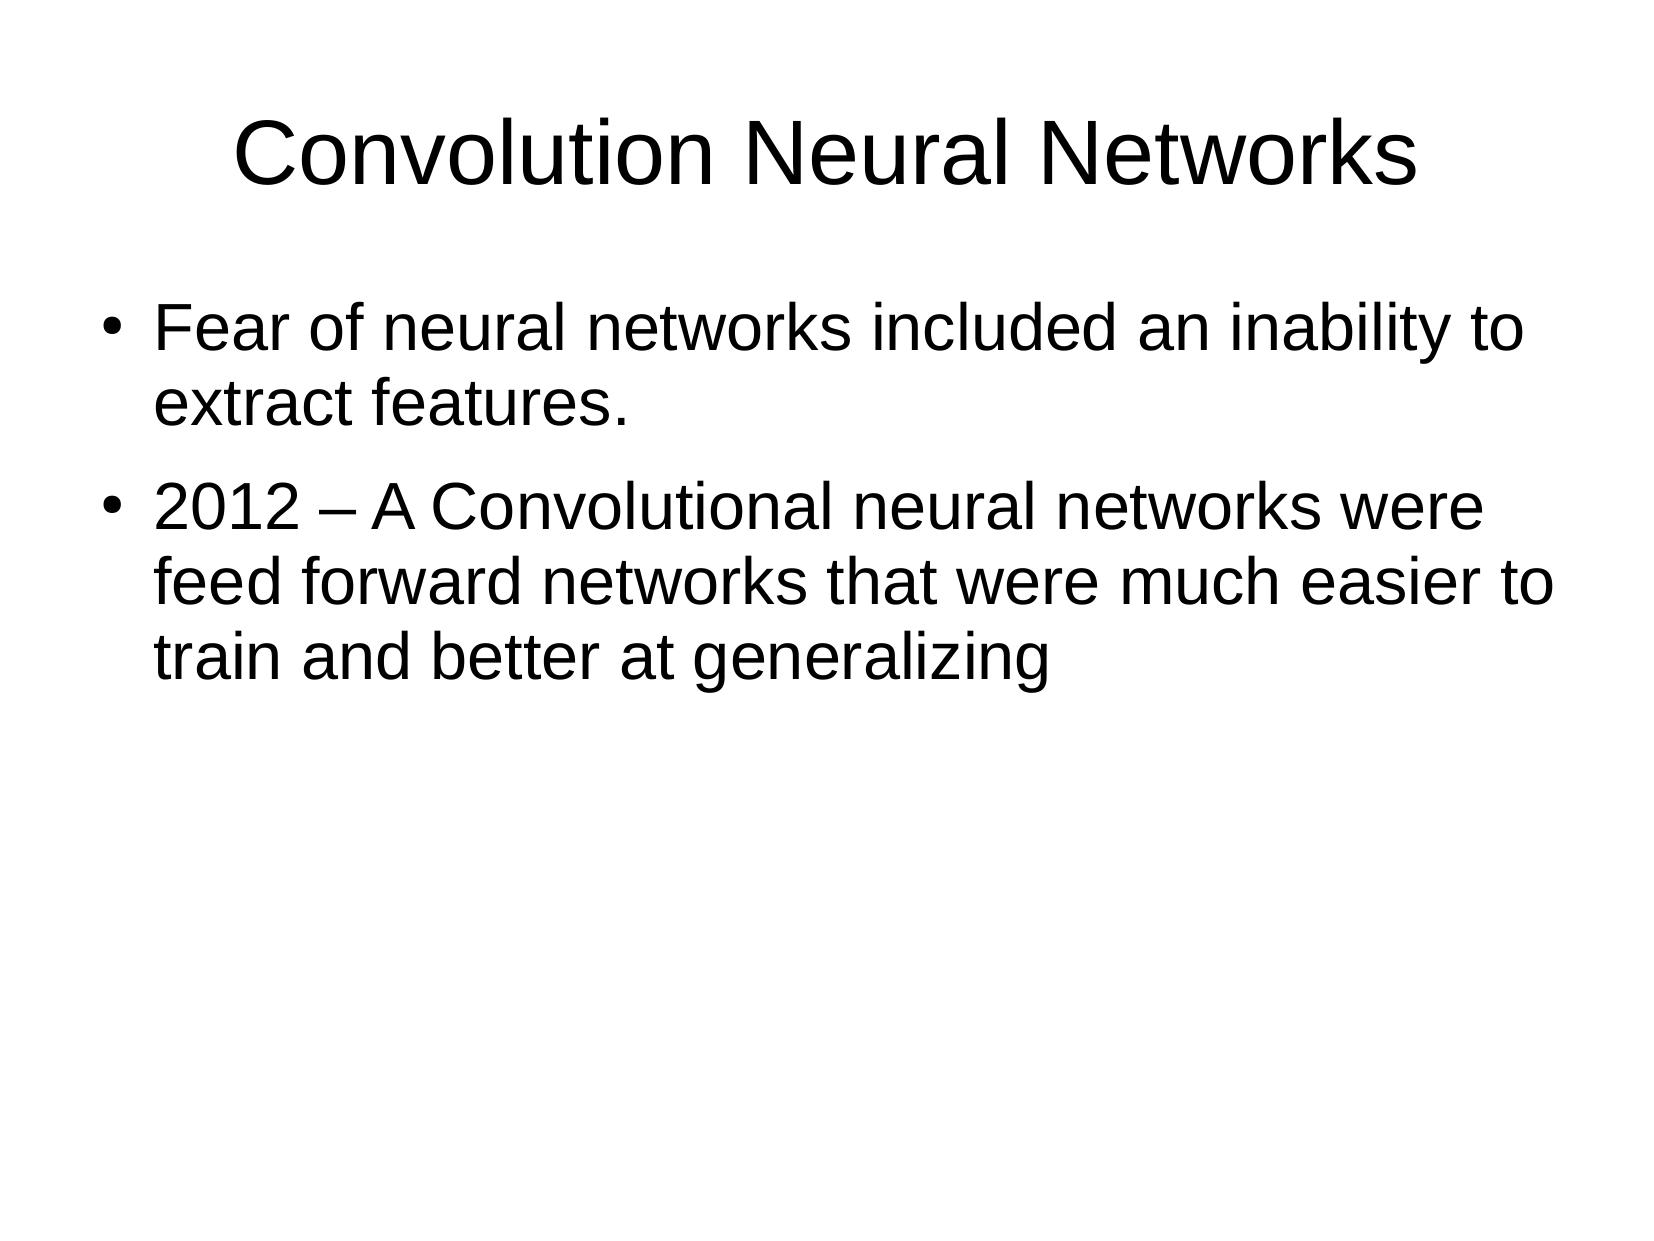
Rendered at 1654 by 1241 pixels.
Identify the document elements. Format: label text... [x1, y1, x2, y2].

list Fear of neural networks included an inability to extract features. 2012 – A Convolutional neural networks were feed forward networks that were much easier to train and better at generalizing [82, 290, 1571, 1010]
title Convolution Neural Networks [82, 49, 1571, 257]
